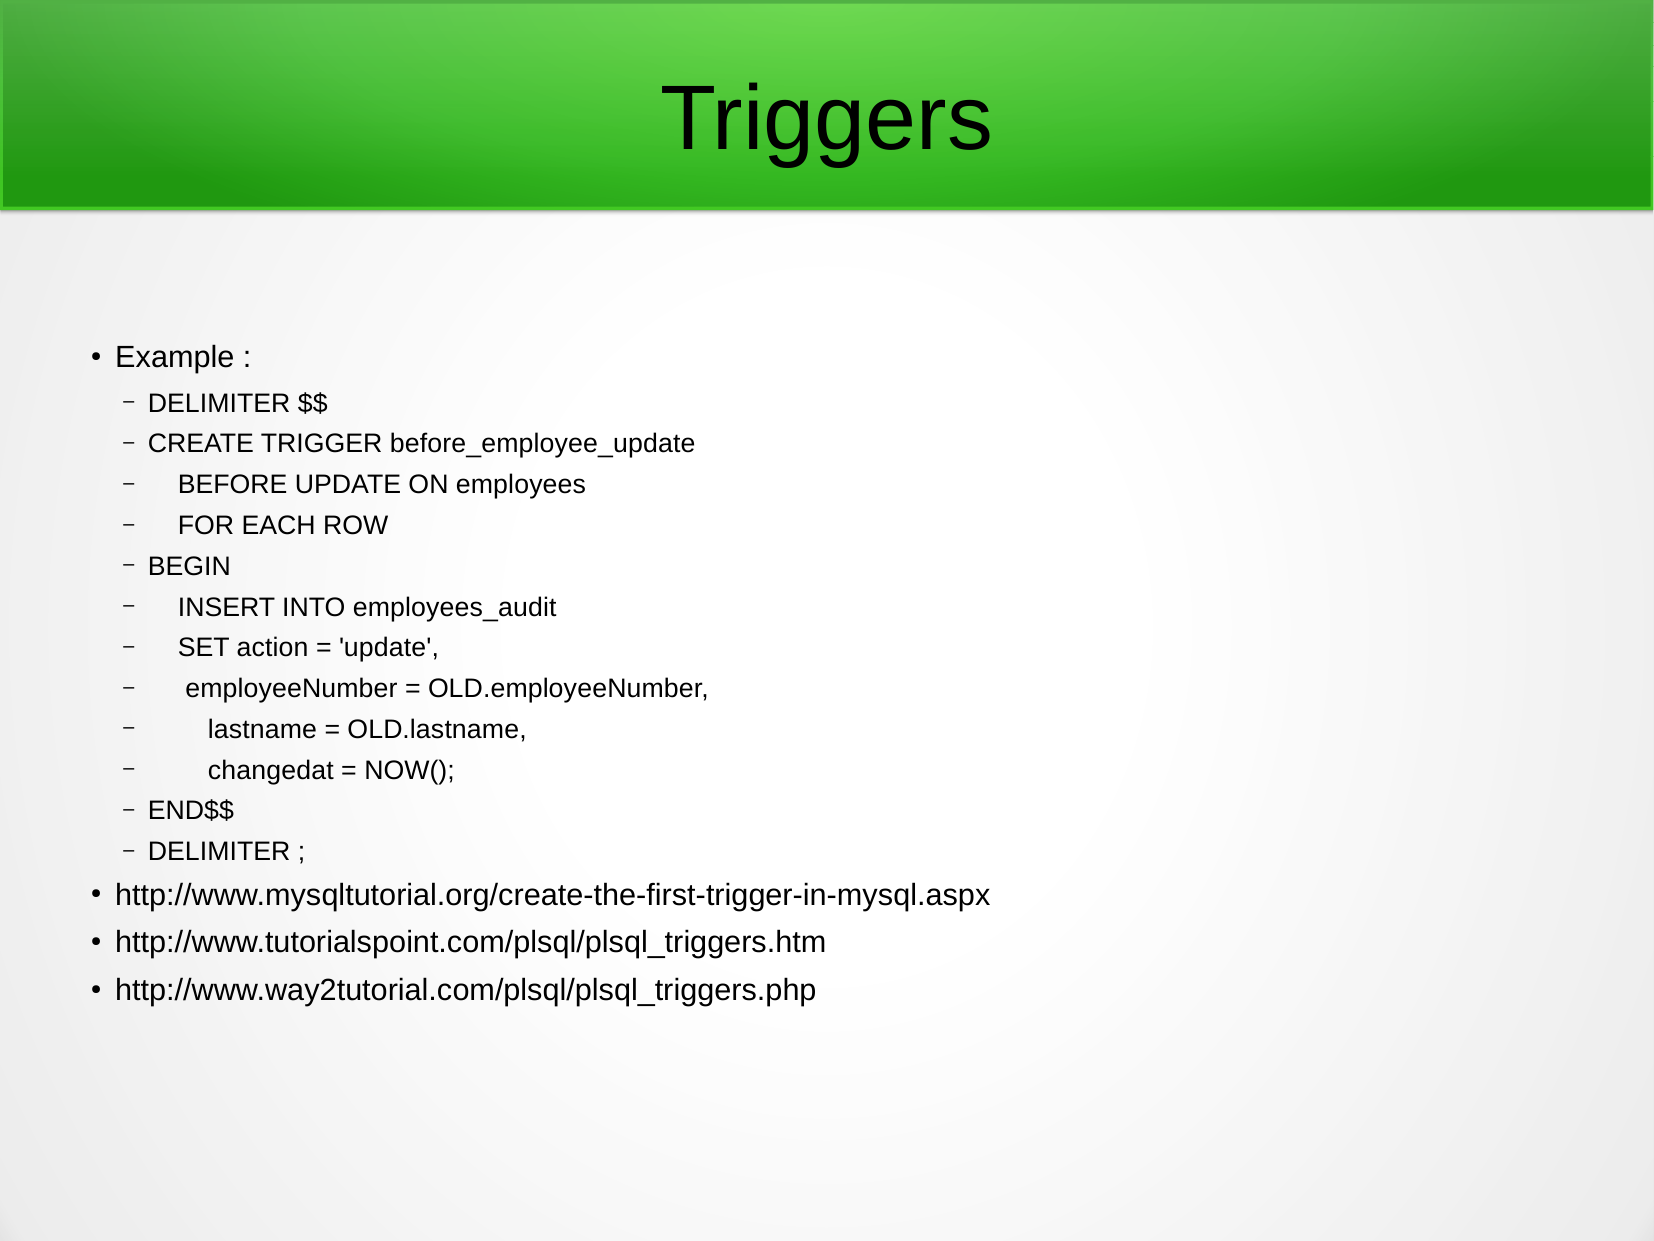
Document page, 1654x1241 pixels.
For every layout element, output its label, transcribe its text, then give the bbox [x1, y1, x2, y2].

title Triggers [82, 47, 1571, 189]
list Example : DELIMITER $$ CREATE TRIGGER before_employee_update BEFORE UPDATE ON employees FOR EACH ROW BEGIN INSERT INTO employees_audit SET action = 'update', employeeNumber = OLD.employeeNumber, lastname = OLD.lastname, changedat = NOW(); END$$ DELIMITER ; http://www.mysqltutorial.org/create-the-first-trigger-in-mysql.aspx http://www.tutorialspoint.com/plsql/plsql_triggers.htm http://www.way2tutorial.com/plsql/plsql_triggers.php [82, 299, 1571, 1019]
